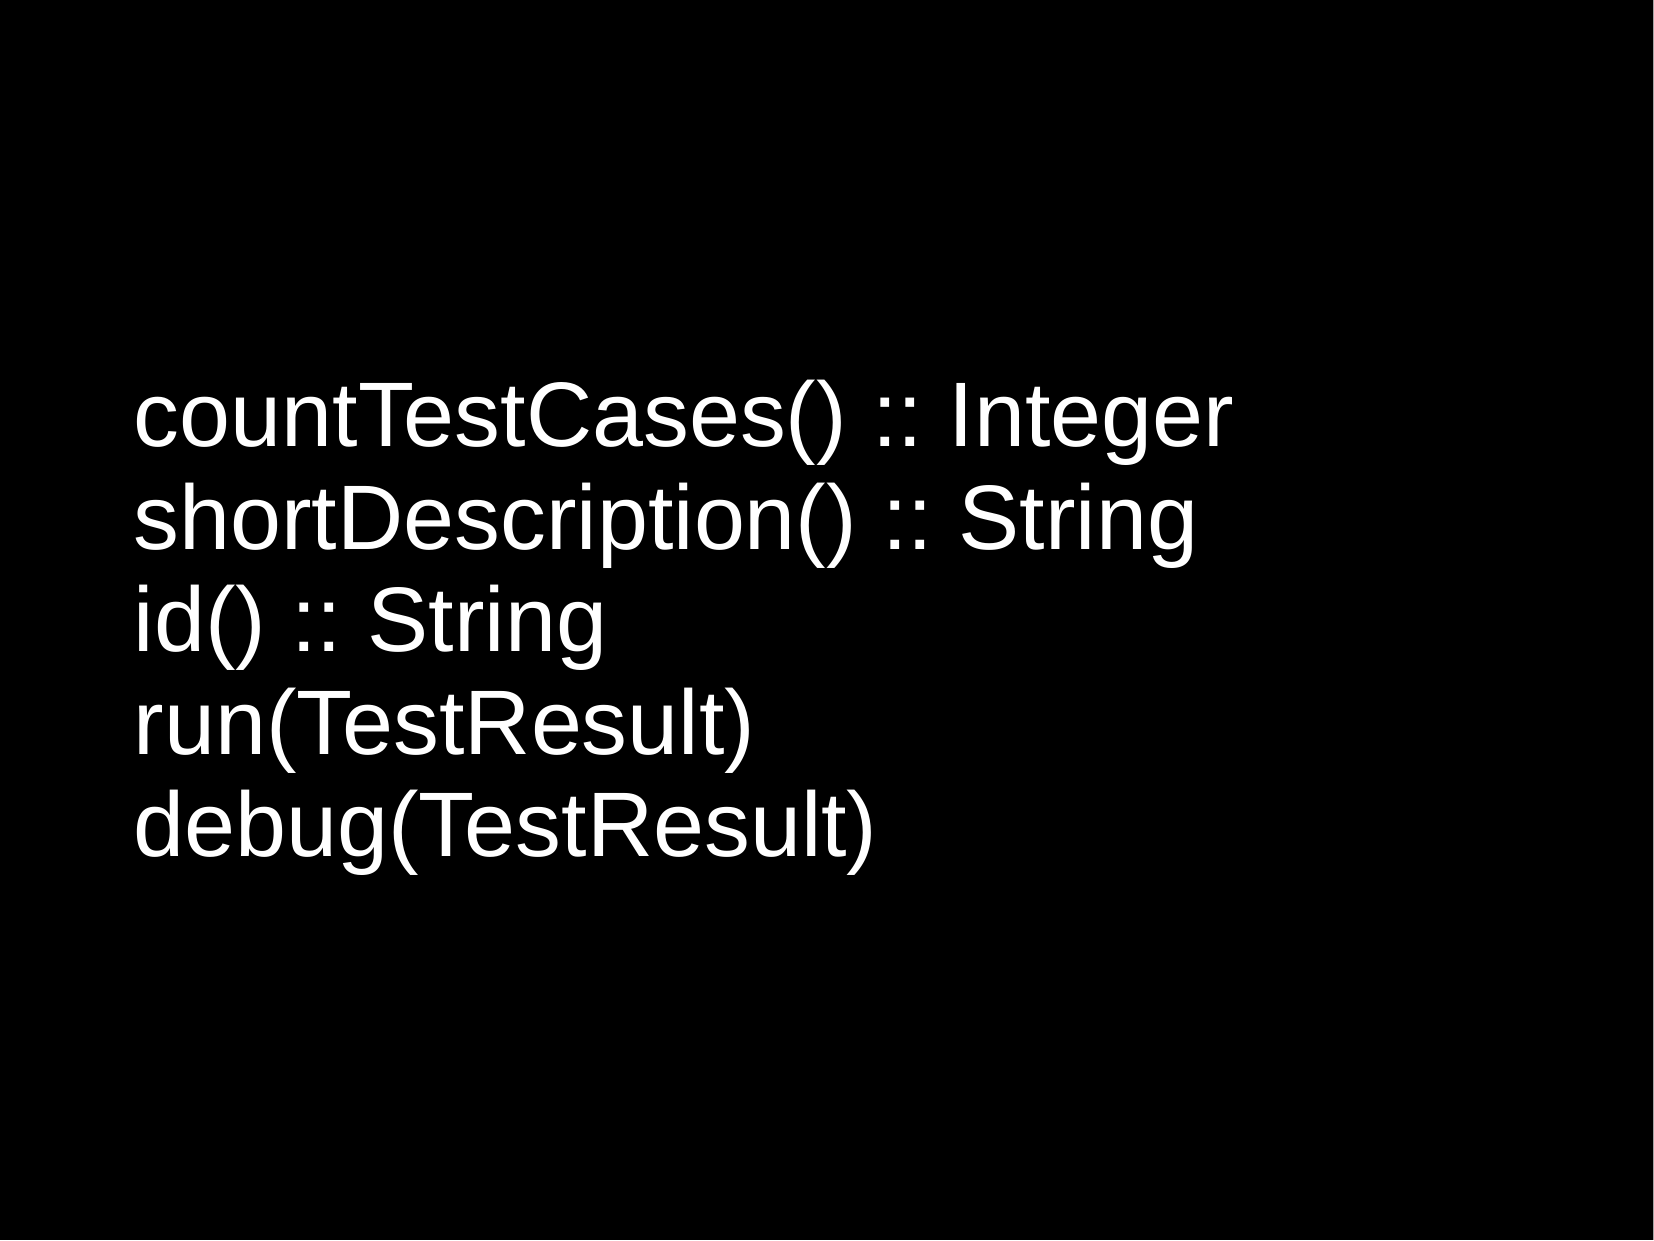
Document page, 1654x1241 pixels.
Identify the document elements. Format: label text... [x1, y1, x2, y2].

title countTestCases() :: Integer shortDescription() :: String id() :: String run(TestResult) debug(TestResult) [82, 363, 1571, 877]
